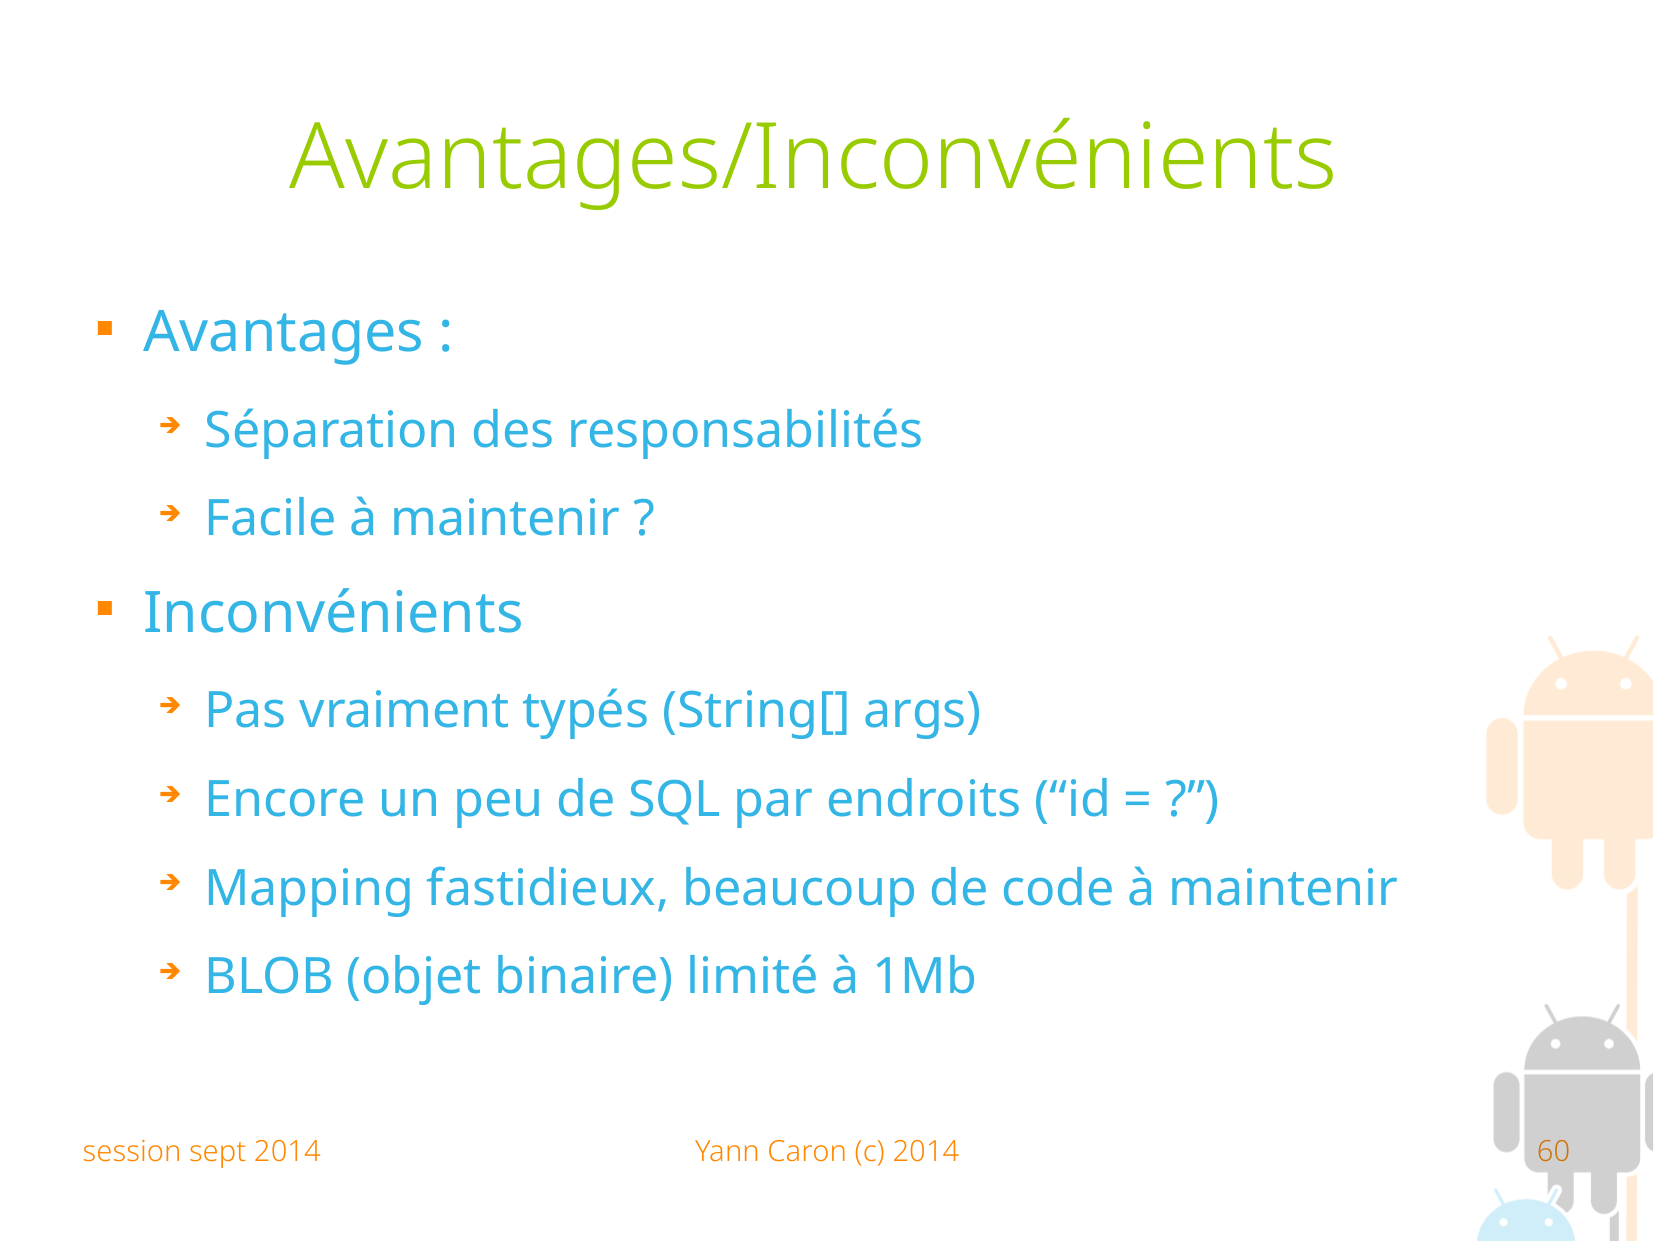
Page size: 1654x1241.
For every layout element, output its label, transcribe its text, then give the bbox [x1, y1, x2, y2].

title Avantages/Inconvénients [82, 49, 1571, 257]
picture [240, 423, 1654, 1241]
list Avantages : Séparation des responsabilités Facile à maintenir ? Inconvénients Pas vraiment typés (String[] args) Encore un peu de SQL par endroits (“id = ?”) Mapping fastidieux, beaucoup de code à maintenir BLOB (objet binaire) limité à 1Mb [82, 290, 1571, 1010]
